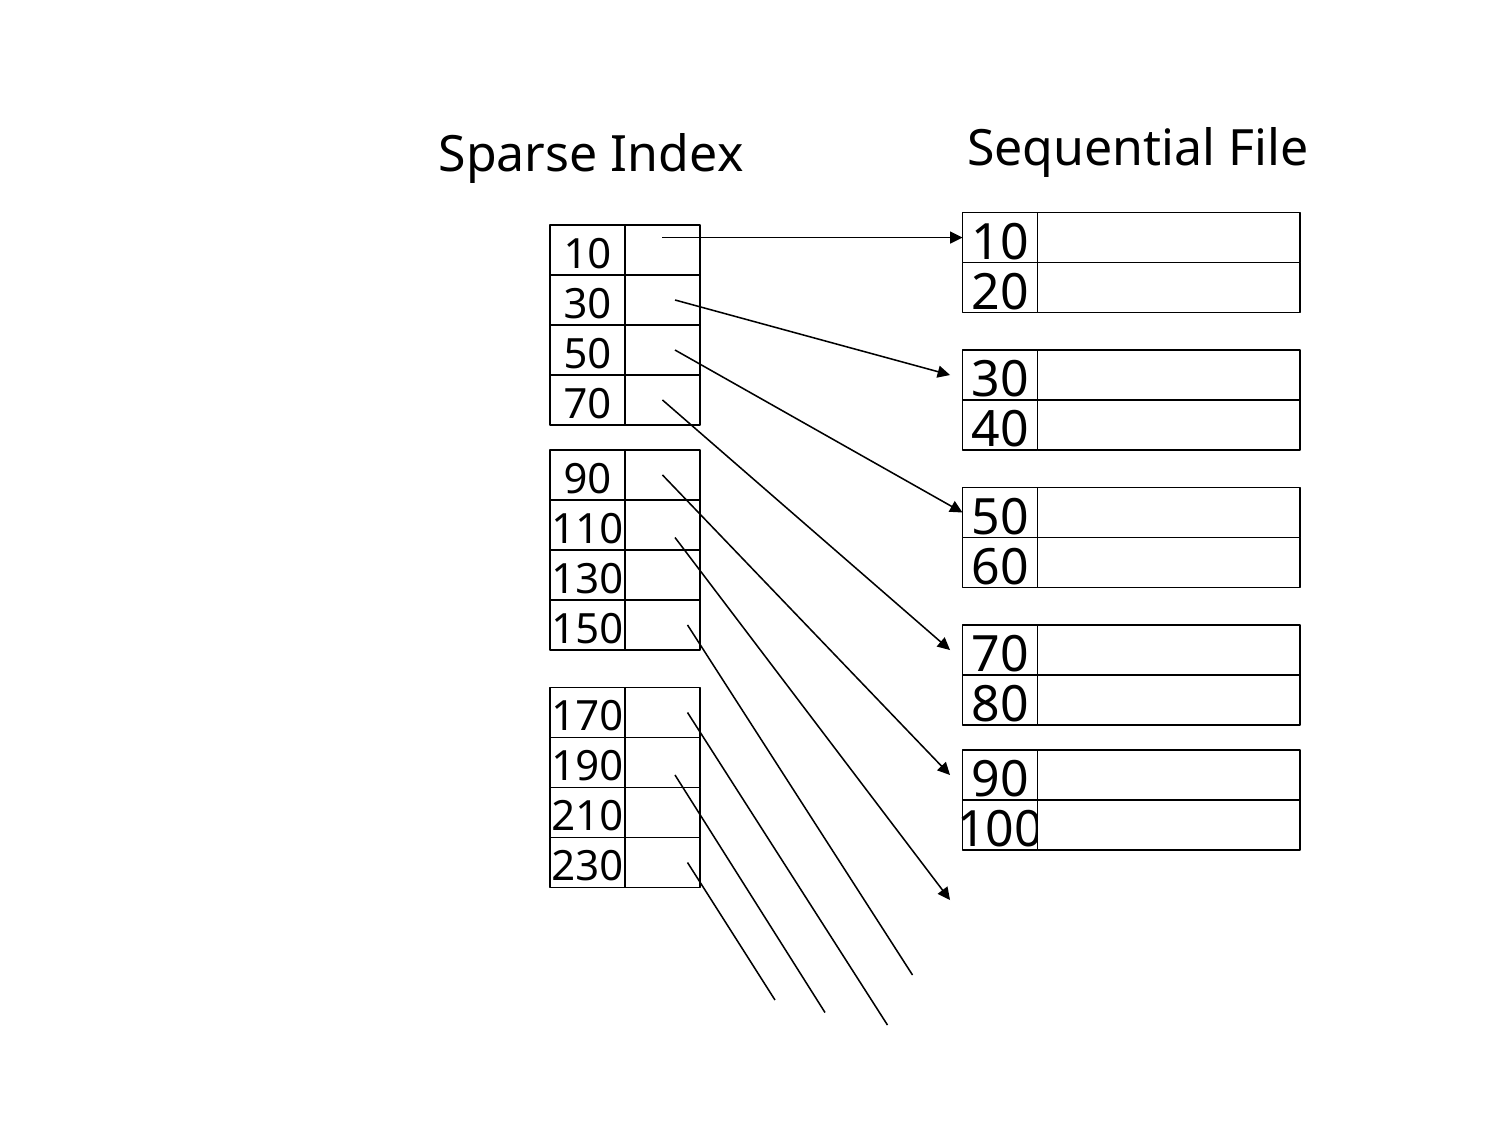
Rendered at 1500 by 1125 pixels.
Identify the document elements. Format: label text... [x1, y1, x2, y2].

text_box [1037, 487, 1300, 588]
text_box 100 [962, 801, 1037, 850]
text_box [1037, 212, 1300, 313]
text_box 50 [549, 325, 624, 375]
text_box [624, 450, 700, 651]
text_box 20 [962, 263, 1037, 313]
text_box [1037, 624, 1300, 726]
text_box 70 [549, 375, 625, 426]
text_box 150 [549, 600, 625, 651]
text_box 70 [962, 624, 1037, 676]
text_box 230 [549, 837, 625, 888]
text_box 50 [962, 487, 1037, 538]
text_box [624, 224, 700, 426]
text_box 80 [962, 676, 1037, 726]
text_box 100 [1021, 814, 1036, 843]
text_box [624, 687, 700, 888]
text_box 170 [549, 687, 624, 737]
text_box [1037, 350, 1300, 451]
text_box 90 [962, 750, 1037, 801]
text_box 130 [549, 550, 624, 600]
text_box 90 [549, 450, 624, 499]
text_box 210 [549, 787, 624, 837]
text_box 190 [549, 737, 625, 787]
text_box [1037, 750, 1300, 850]
text_box 60 [962, 538, 1037, 588]
text_box Sparse Index [431, 112, 752, 188]
text_box 10 [962, 212, 1037, 263]
text_box 30 [962, 350, 1037, 401]
text_box Sequential File [963, 106, 1314, 182]
text_box 10 [549, 224, 624, 274]
text_box 110 [549, 499, 625, 550]
text_box 30 [549, 274, 625, 325]
text_box 40 [962, 401, 1037, 451]
